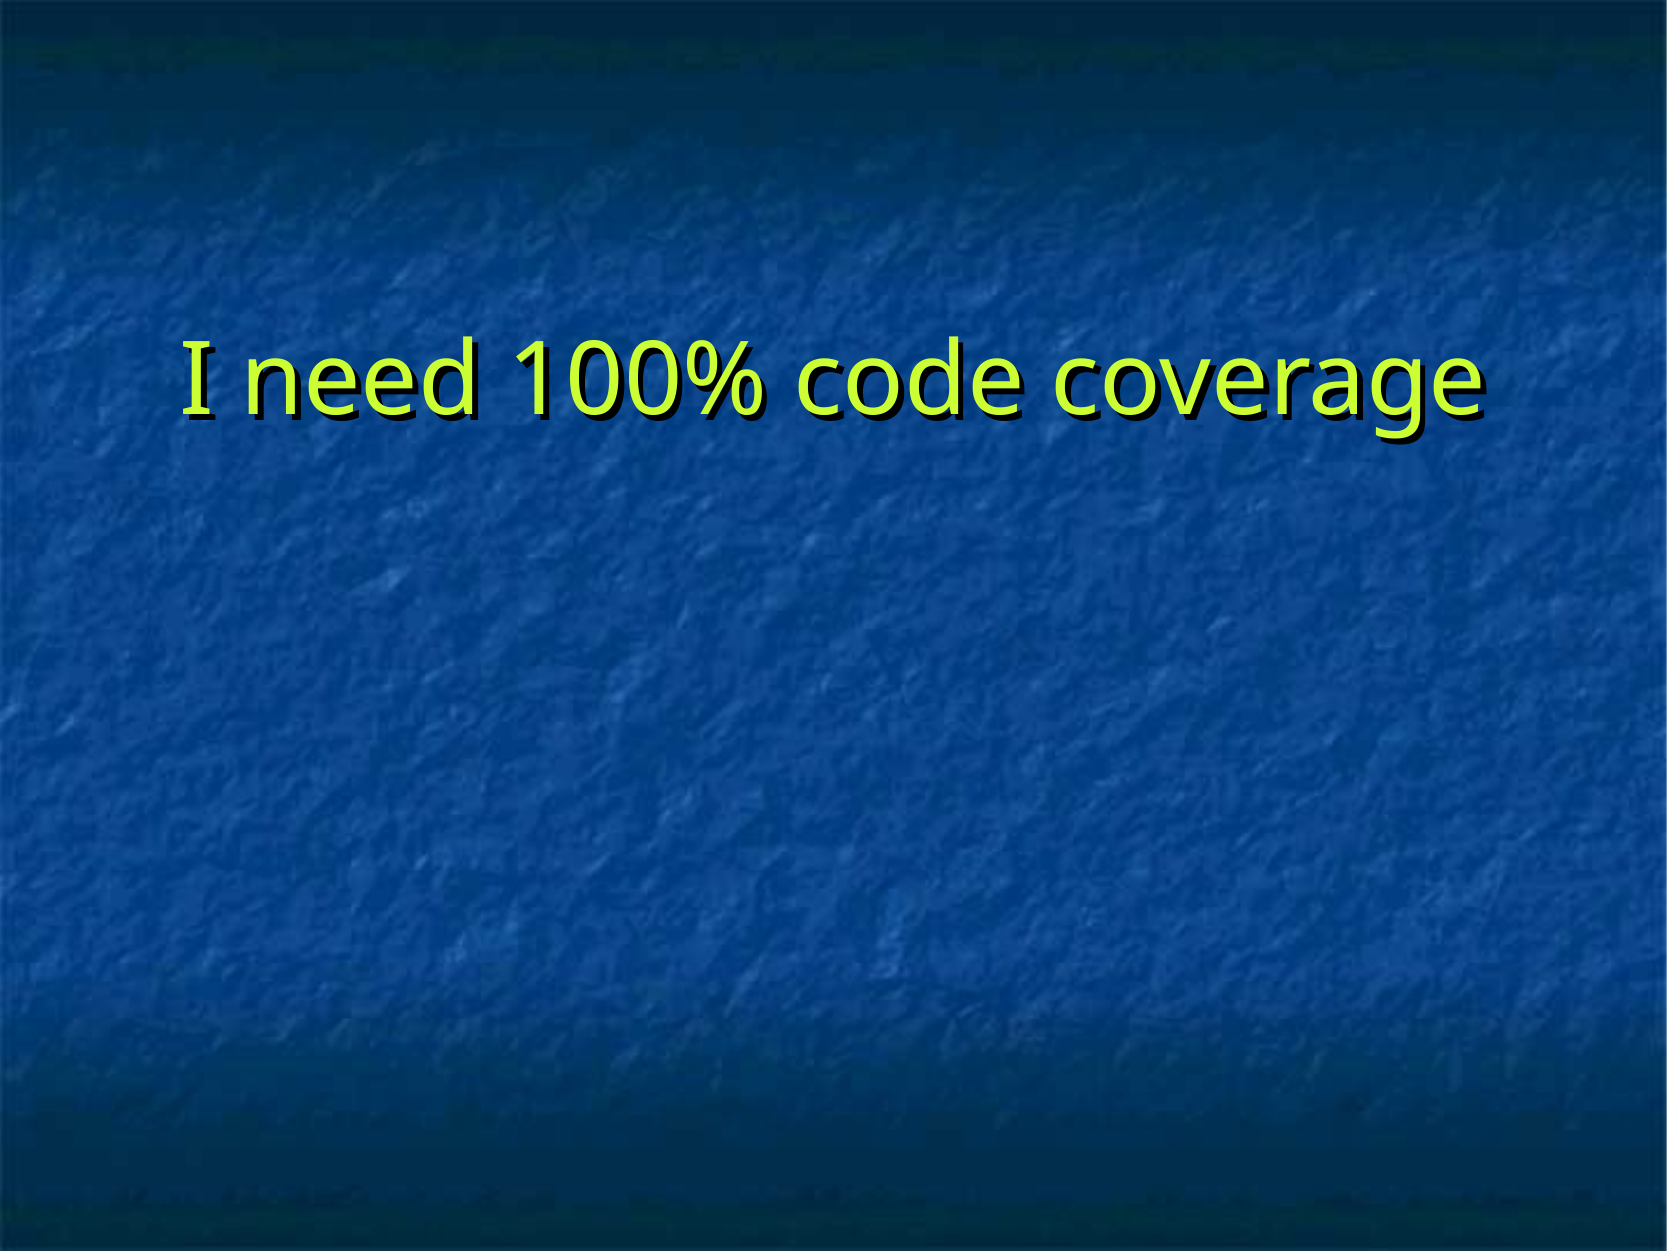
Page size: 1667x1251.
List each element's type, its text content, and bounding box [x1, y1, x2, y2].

picture [0, 0, 1667, 1251]
title I need 100% code coverage [125, 305, 1542, 640]
